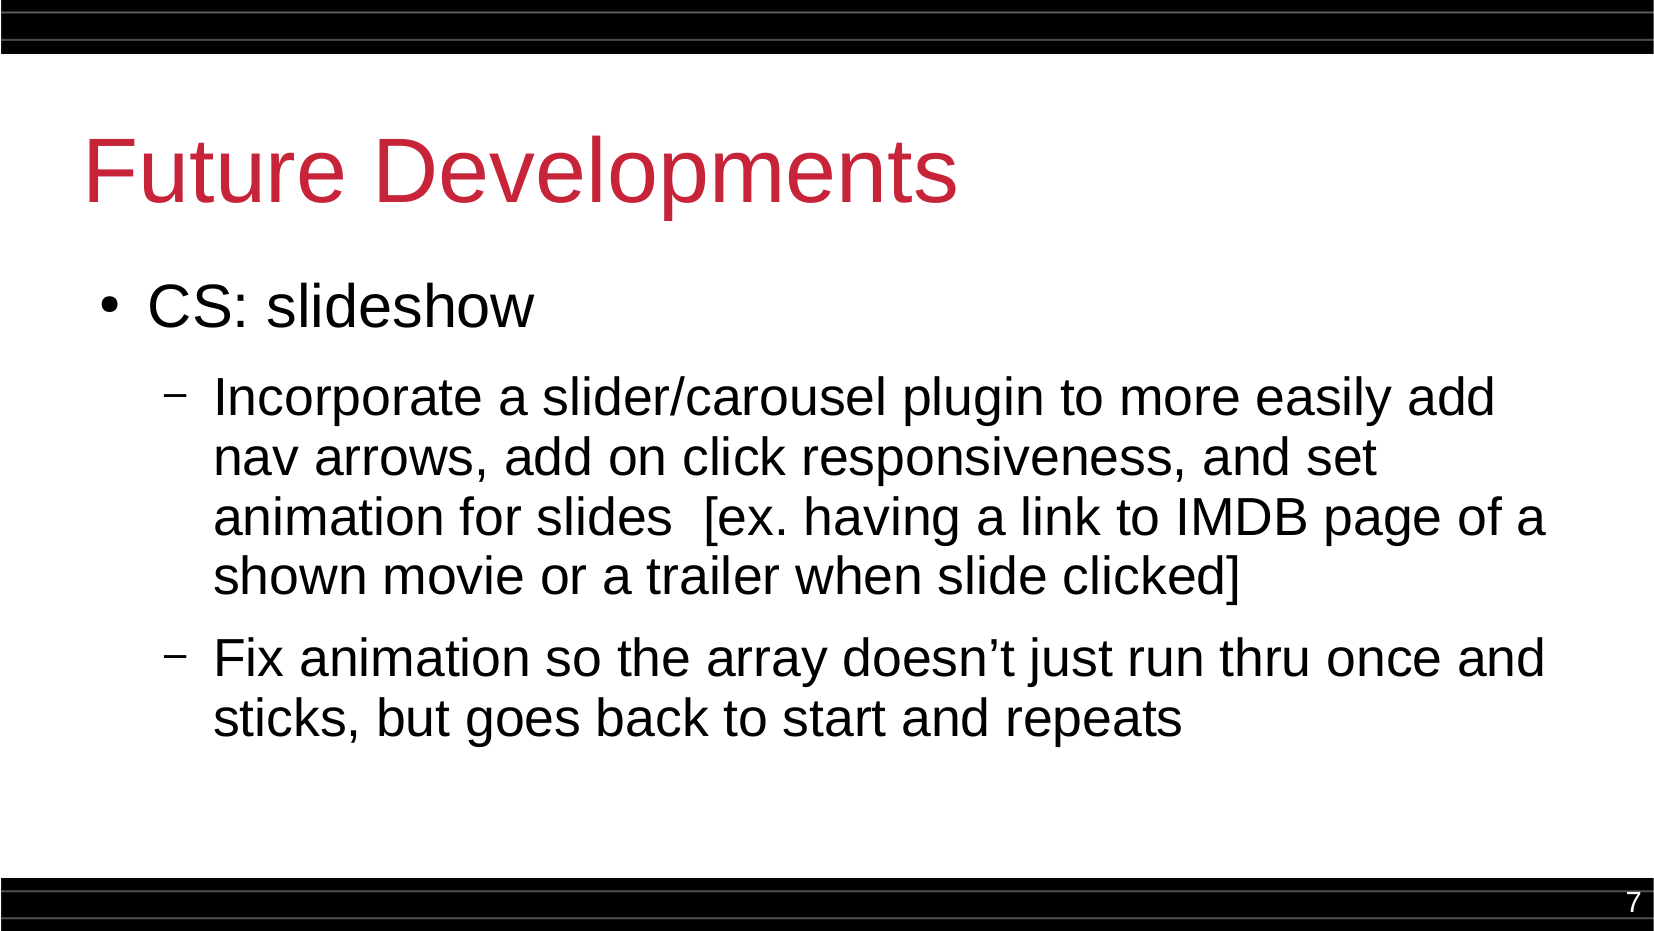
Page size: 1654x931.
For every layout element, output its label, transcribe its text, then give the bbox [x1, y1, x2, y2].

list CS: slideshow Incorporate a slider/carousel plugin to more easily add nav arrows, add on click responsiveness, and set animation for slides [ex. having a link to IMDB page of a shown movie or a trailer when slide clicked] Fix animation so the array doesn’t just run thru once and sticks, but goes back to start and repeats [82, 271, 1571, 758]
picture [1, 878, 1654, 931]
title Future Developments [82, 92, 1571, 249]
picture [1, 0, 1654, 54]
